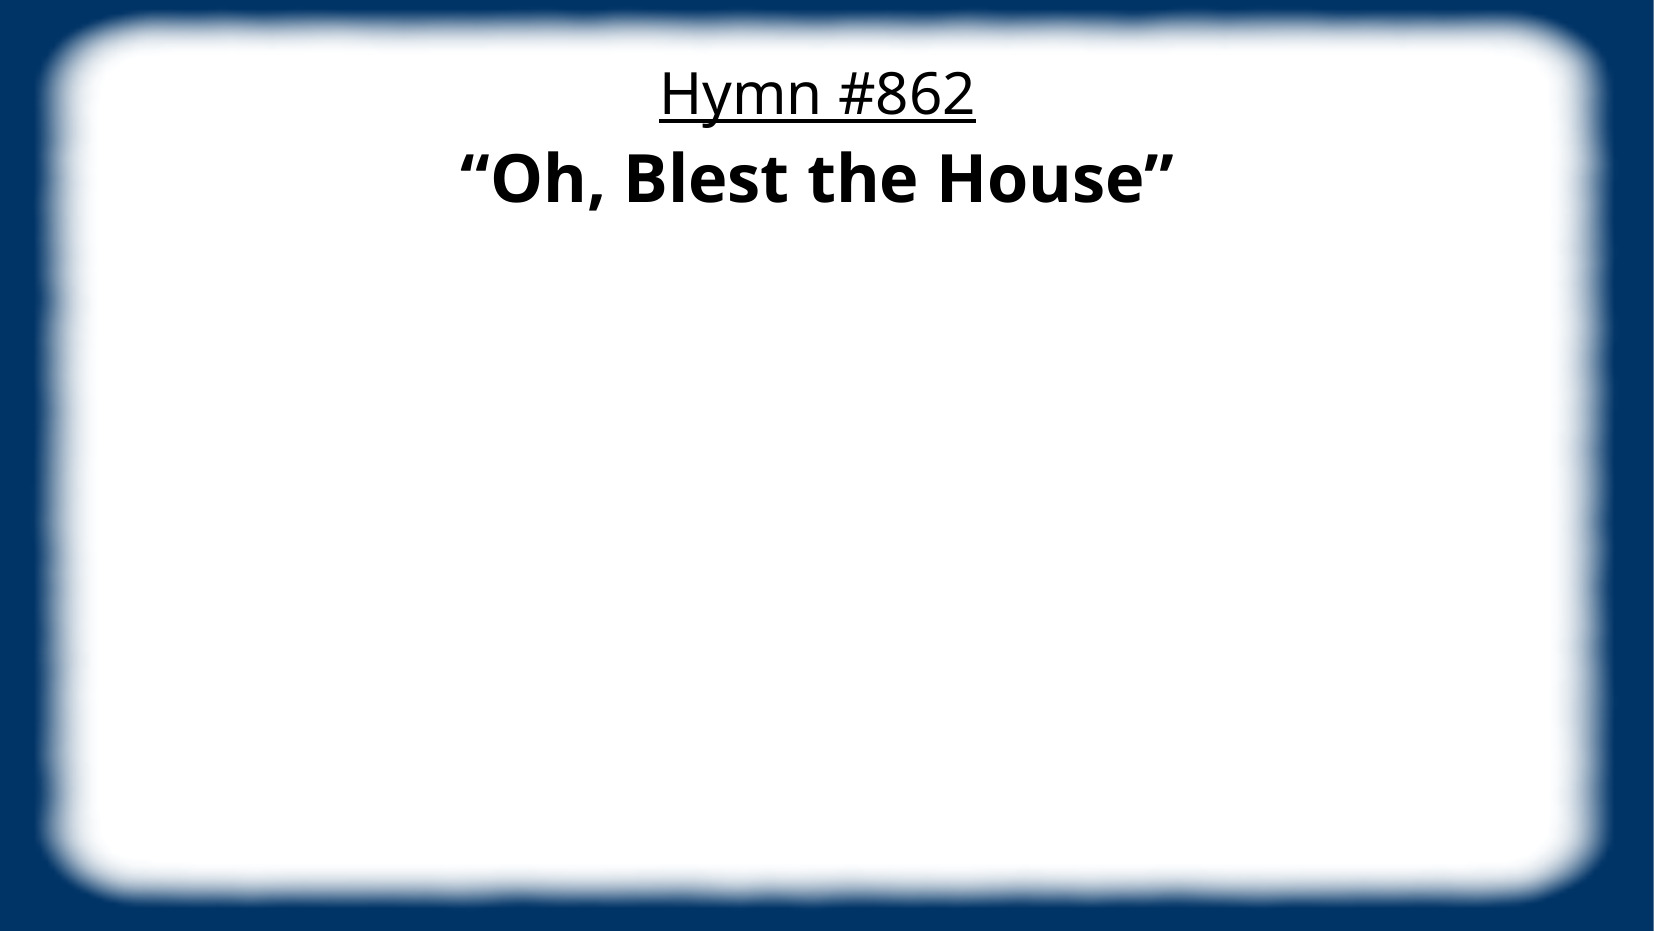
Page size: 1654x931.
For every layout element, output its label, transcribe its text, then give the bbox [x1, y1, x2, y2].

text_box Hymn #862 “Oh, Blest the House” [90, 45, 1546, 226]
picture [0, 0, 1654, 931]
